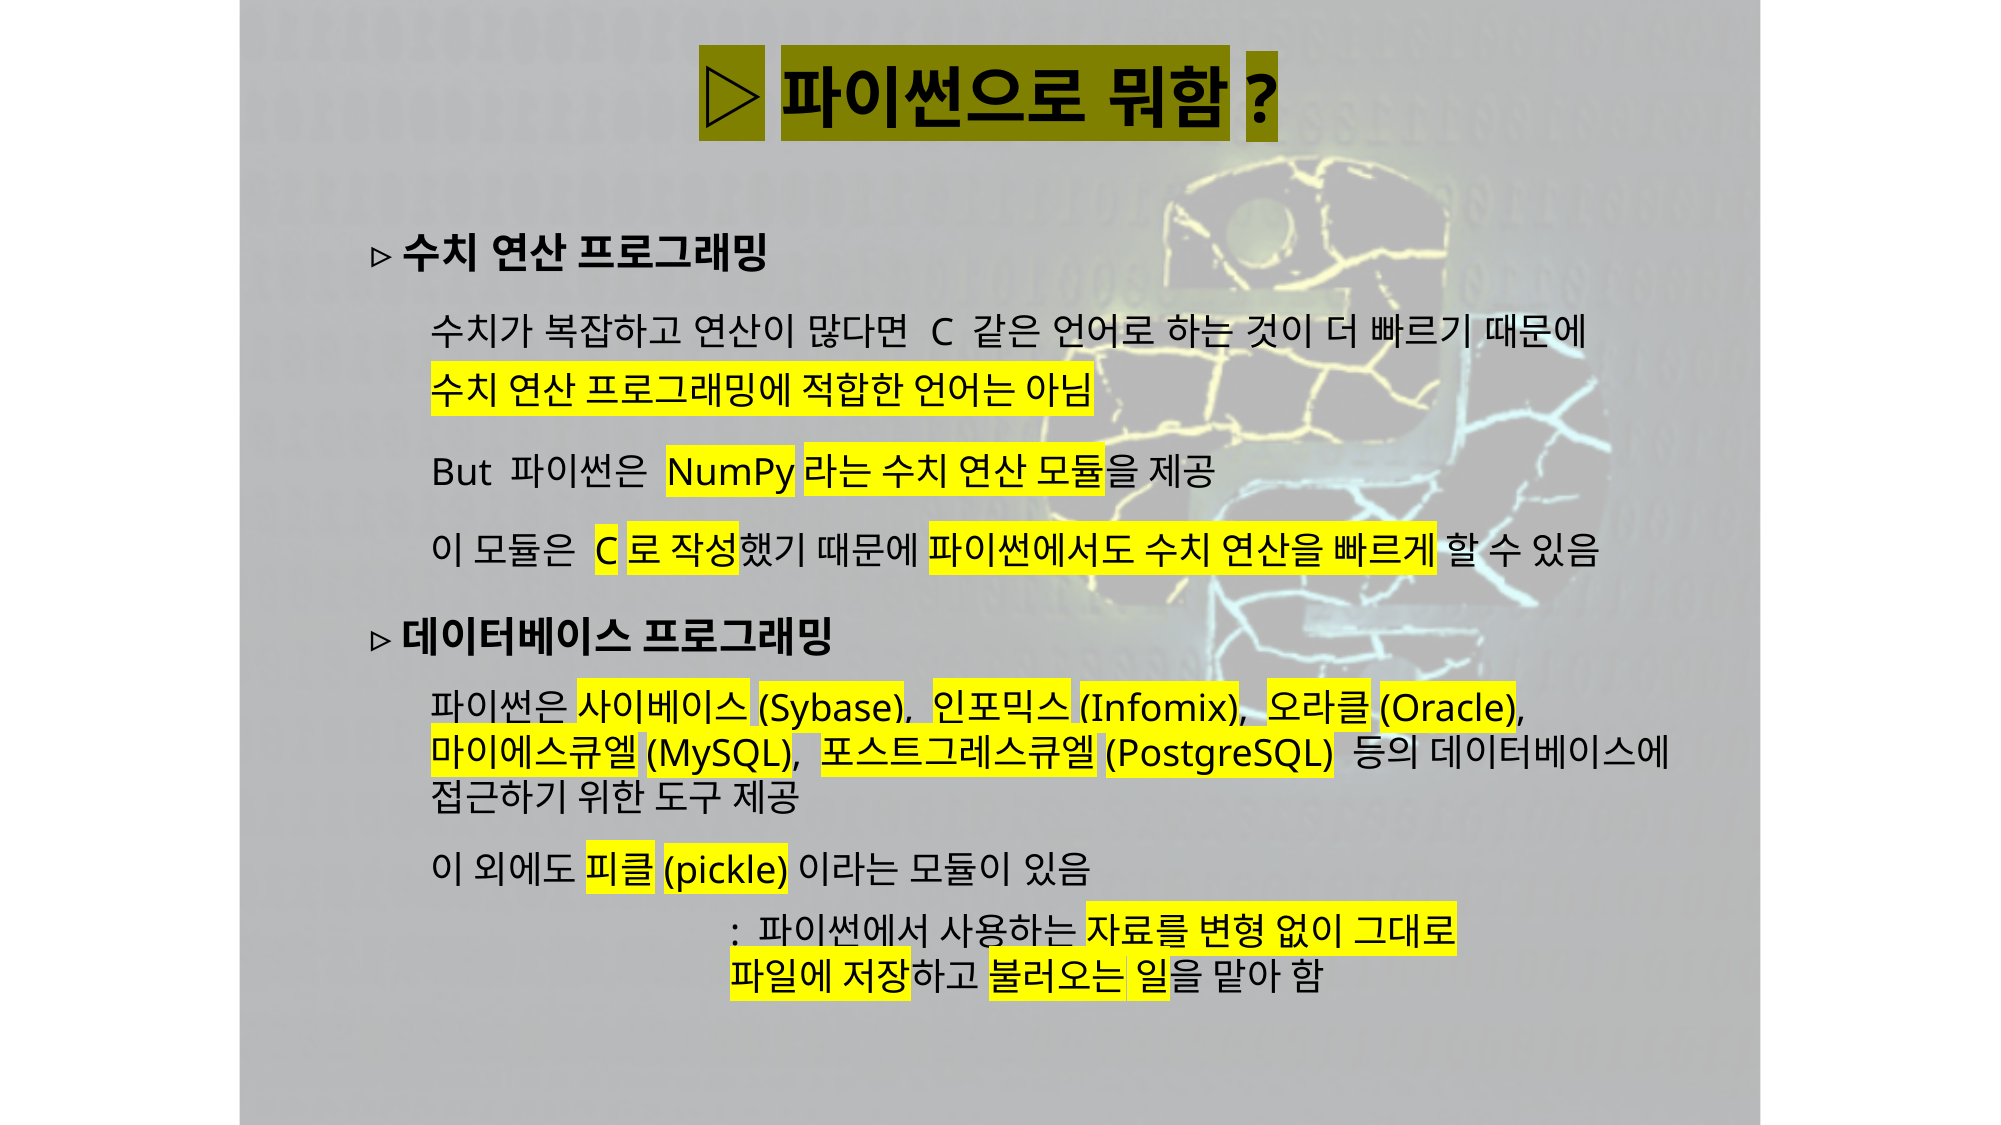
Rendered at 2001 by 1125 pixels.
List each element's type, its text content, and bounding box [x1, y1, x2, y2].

text_box 수치 연산 프로그래밍에 적합한 언어는 아님 [415, 359, 1835, 421]
text_box [35, 0, 1897, 1125]
text_box But 파이썬은 NumPy라는 수치 연산 모듈을 제공 [415, 440, 1629, 502]
text_box : 파이썬에서 사용하는 자료를 변형 없이 그대로 파일에 저장하고 불러오는 일을 맡아 함 [715, 900, 1574, 1007]
text_box 이 외에도 피클(pickle)이라는 모듈이 있음 [415, 838, 1449, 899]
text_box ▹수치 연산 프로그래밍 [356, 219, 1526, 336]
text_box 수치가 복잡하고 연산이 많다면 C 같은 언어로 하는 것이 더 빠르기 때문에 [415, 300, 1880, 407]
text_box ▷파이썬으로 뭐함? [683, 47, 1405, 144]
text_box 이 모듈은 C로 작성했기 때문에 파이썬에서도 수치 연산을 빠르게 할 수 있음 [415, 519, 1799, 580]
text_box ▹데이터베이스 프로그래밍 [355, 603, 1526, 669]
text_box 파이썬은 사이베이스(Sybase), 인포믹스(Infomix), 오라클(Oracle), 마이에스큐엘(MySQL), 포스트그레스큐엘(PostgreSQL) 등의 데이터베이스에 접근하기 위한 도구 제공 [415, 676, 1813, 828]
